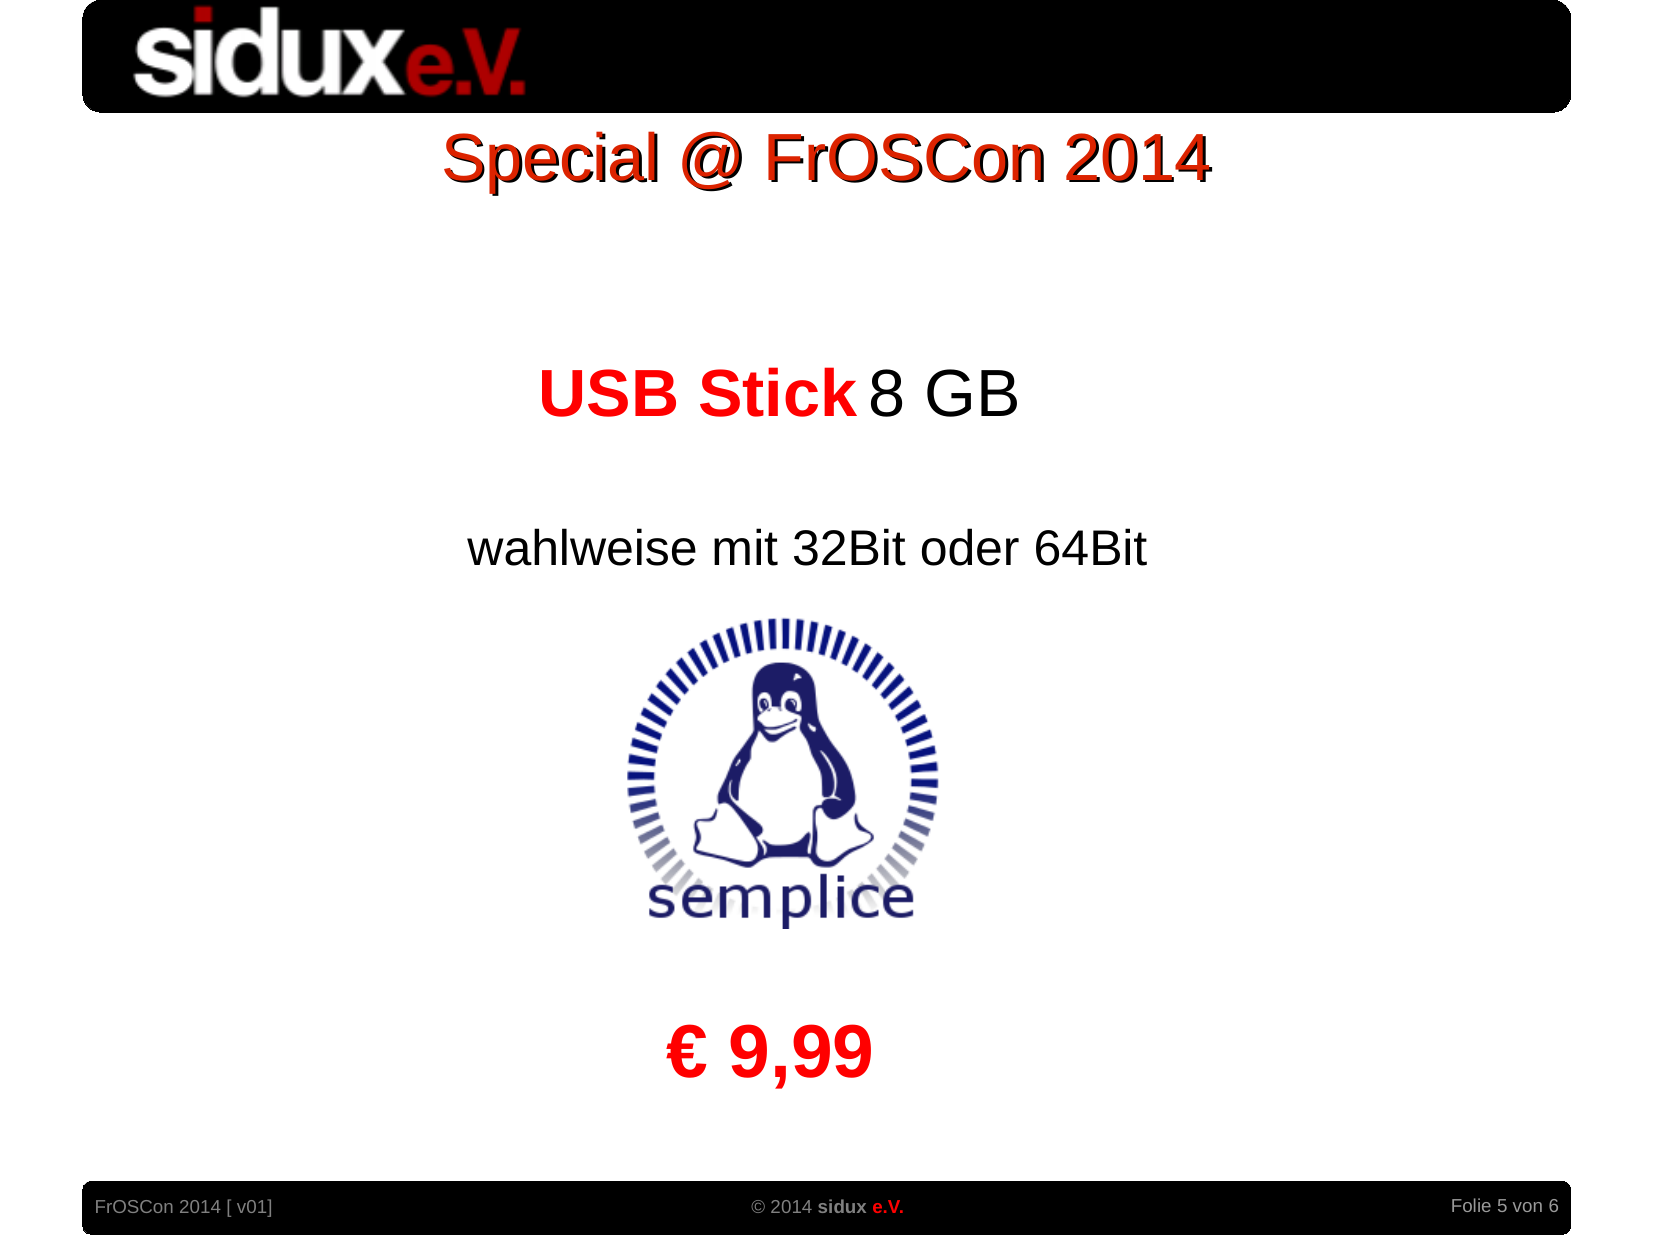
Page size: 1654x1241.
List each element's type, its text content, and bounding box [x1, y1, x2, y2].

text_box USB Stick 8 GB wahlweise mit 32Bit oder 64Bit € 9,99 [82, 224, 1571, 1170]
picture [113, 0, 532, 110]
text_box Special @ FrOSCon 2014 [82, 112, 1571, 213]
picture [626, 616, 940, 929]
